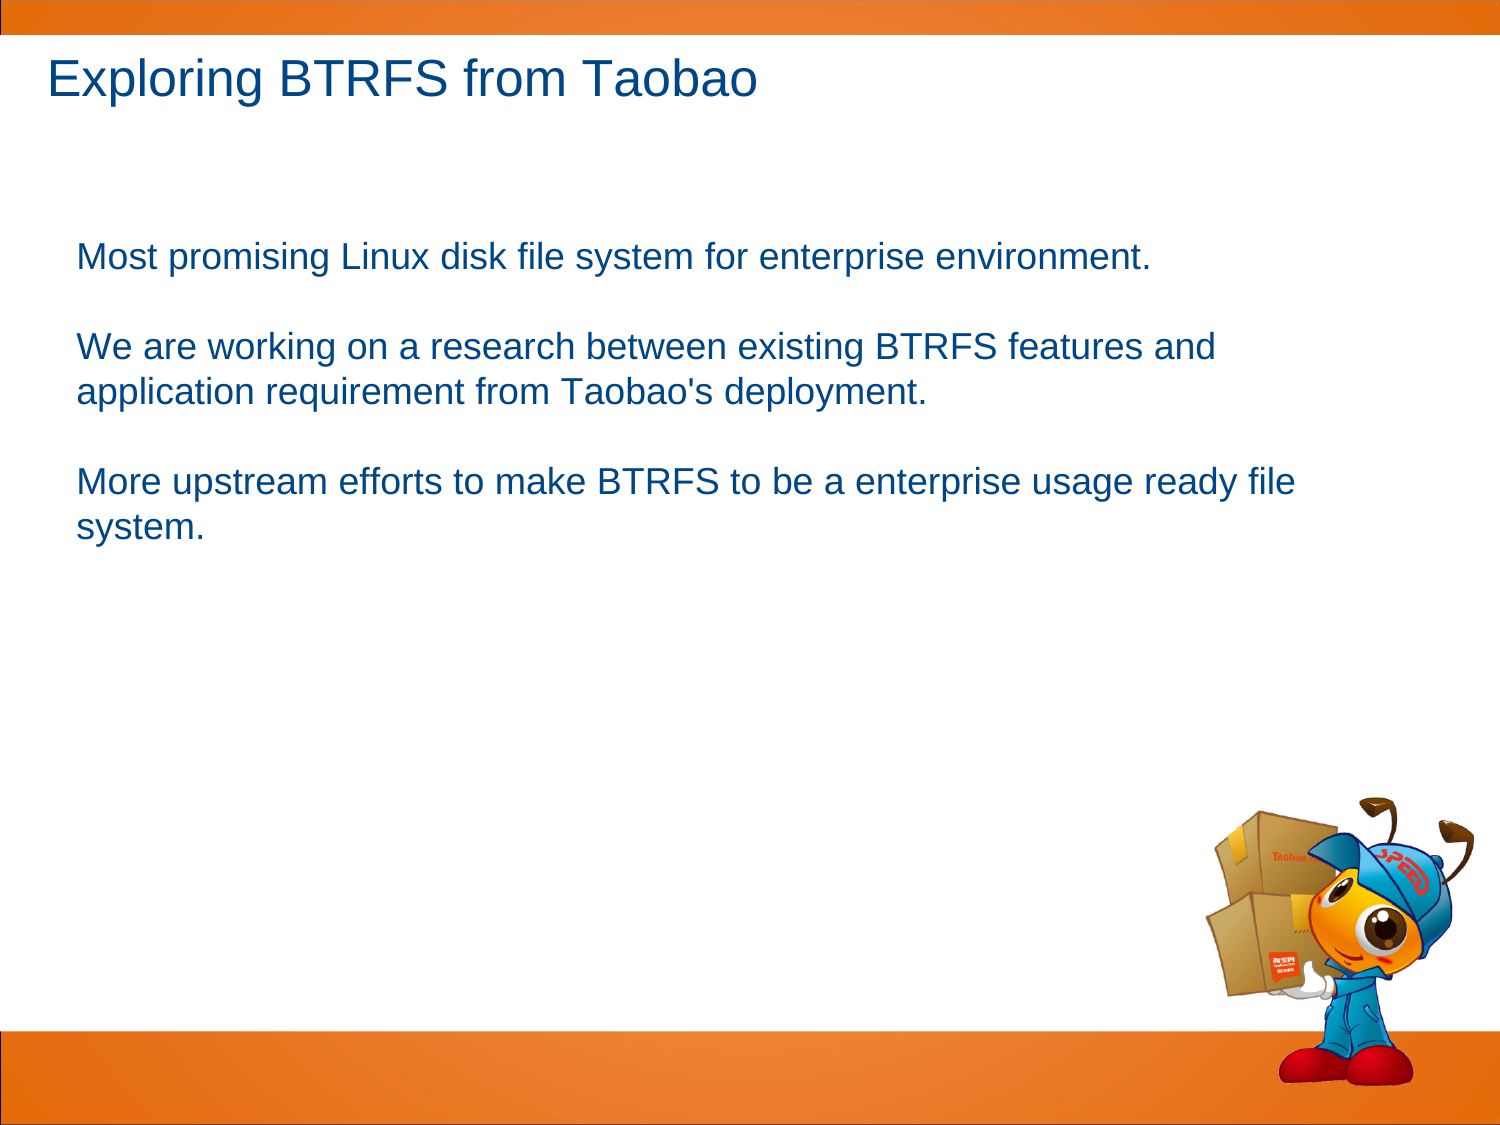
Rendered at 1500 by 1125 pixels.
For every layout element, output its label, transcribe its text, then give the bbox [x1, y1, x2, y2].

text_box Most promising Linux disk file system for enterprise environment. We are working on a research between existing BTRFS features and application requirement from Taobao's deployment. More upstream efforts to make BTRFS to be a enterprise usage ready file system. [61, 224, 1388, 690]
picture [0, 0, 1500, 35]
text_box Exploring BTRFS from Taobao [32, 37, 774, 115]
picture [0, 785, 1500, 1125]
